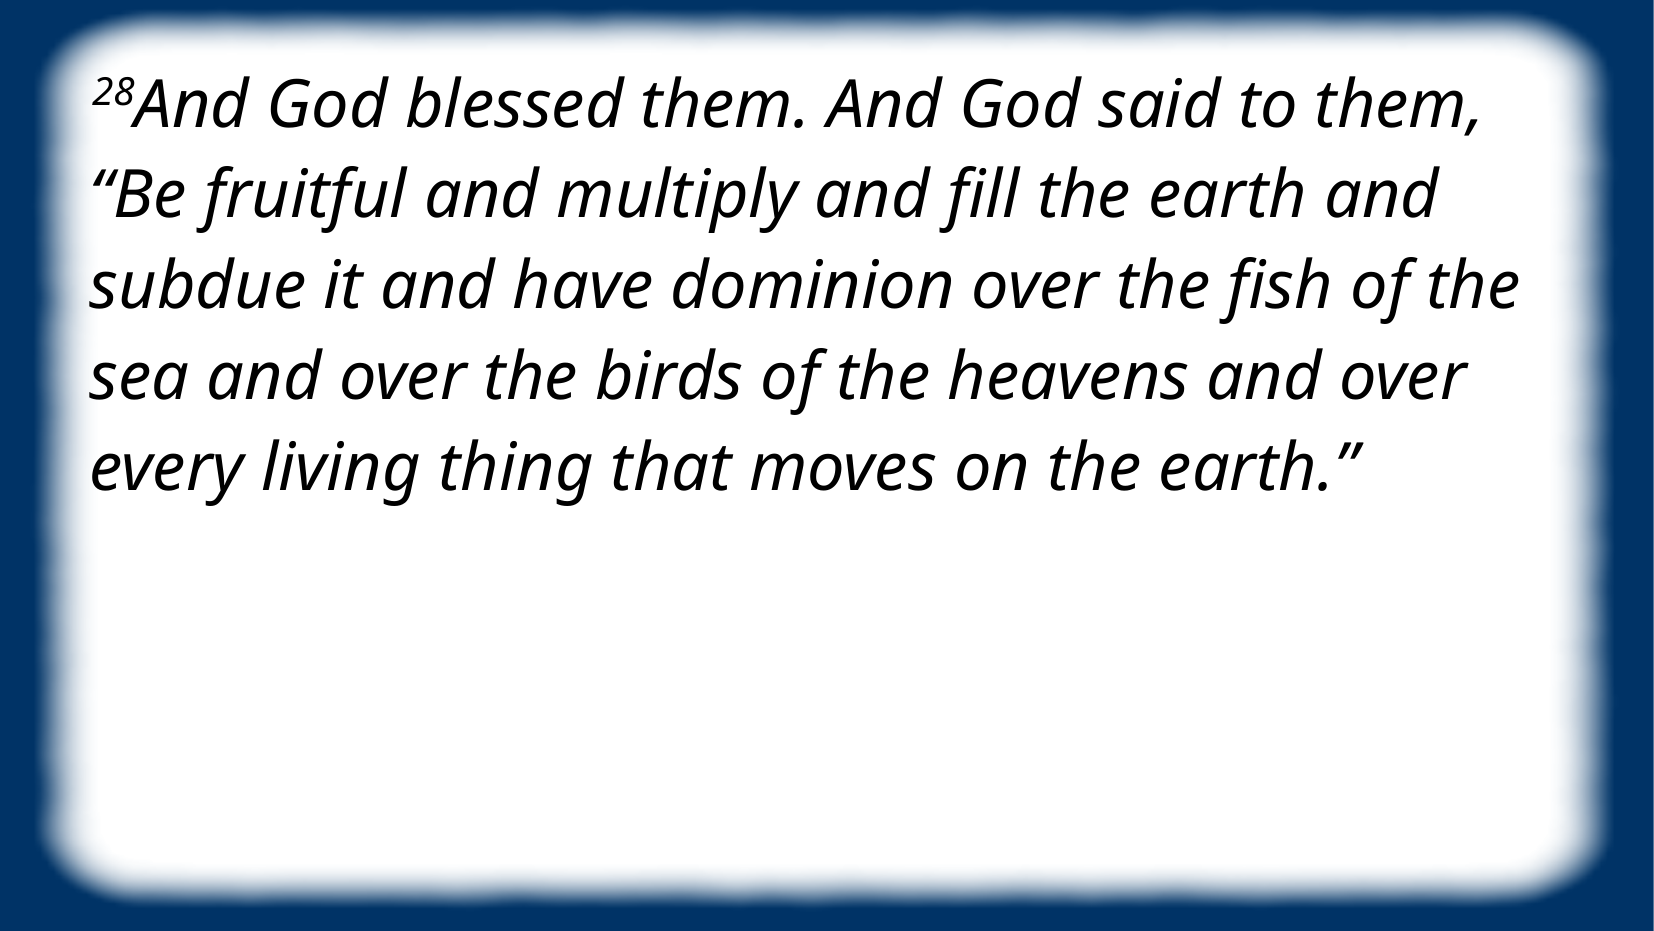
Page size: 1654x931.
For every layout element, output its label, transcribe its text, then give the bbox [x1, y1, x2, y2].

picture [0, 0, 1654, 931]
text_box 28And God blessed them. And God said to them, “Be fruitful and multiply and fill the earth and subdue it and have dominion over the fish of the sea and over the birds of the heavens and over every living thing that moves on the earth.” [75, 48, 1576, 526]
